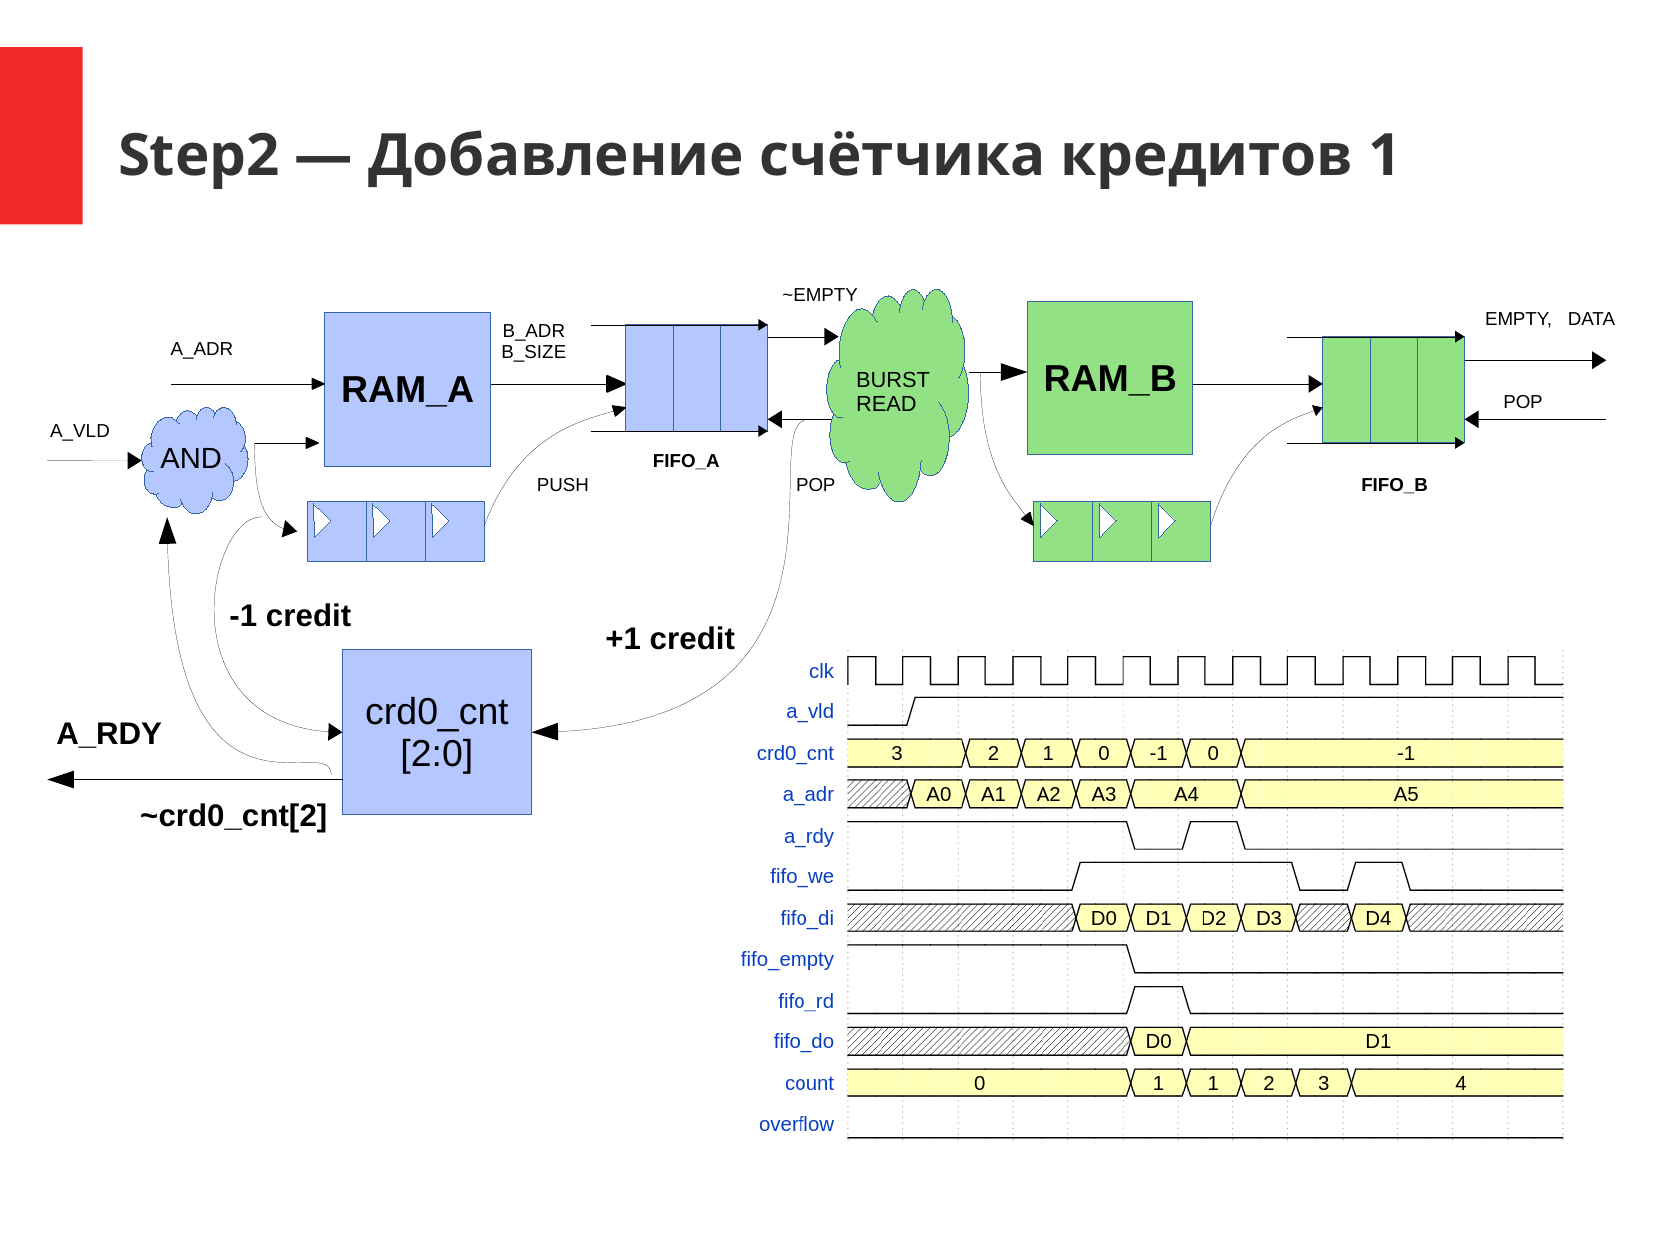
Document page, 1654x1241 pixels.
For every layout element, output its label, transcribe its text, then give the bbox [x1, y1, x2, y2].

text_box [307, 501, 485, 562]
text_box ~crd0_cnt[2] [125, 791, 343, 841]
picture [720, 608, 771, 646]
text_box AND [141, 407, 249, 514]
text_box A_VLD [35, 413, 125, 449]
text_box FIFO_B [1346, 466, 1443, 502]
text_box EMPTY, DATA [1470, 301, 1630, 337]
text_box B_ADR B_SIZE [486, 313, 581, 369]
text_box [826, 289, 969, 502]
text_box [1322, 337, 1465, 443]
picture [720, 664, 737, 680]
picture [720, 608, 1607, 1172]
text_box RAM_B [1027, 301, 1193, 455]
text_box A_ADR [155, 330, 249, 367]
text_box RAM_A [324, 312, 491, 467]
text_box +1 credit [590, 614, 751, 664]
text_box POP [790, 466, 851, 502]
text_box BURST READ [841, 360, 945, 424]
text_box FIFO_A [638, 442, 735, 479]
text_box [1033, 501, 1211, 562]
text_box PUSH [522, 466, 604, 502]
title Step2 — Добавление счётчика кредитов 1 [118, 49, 1571, 257]
text_box POP [1488, 383, 1558, 420]
text_box [625, 326, 768, 431]
text_box ~EMPTY [767, 277, 873, 313]
text_box A_RDY [41, 708, 178, 759]
text_box crd0_cnt [2:0] [342, 649, 532, 815]
text_box -1 credit [214, 590, 367, 641]
text_box POP [781, 466, 790, 502]
